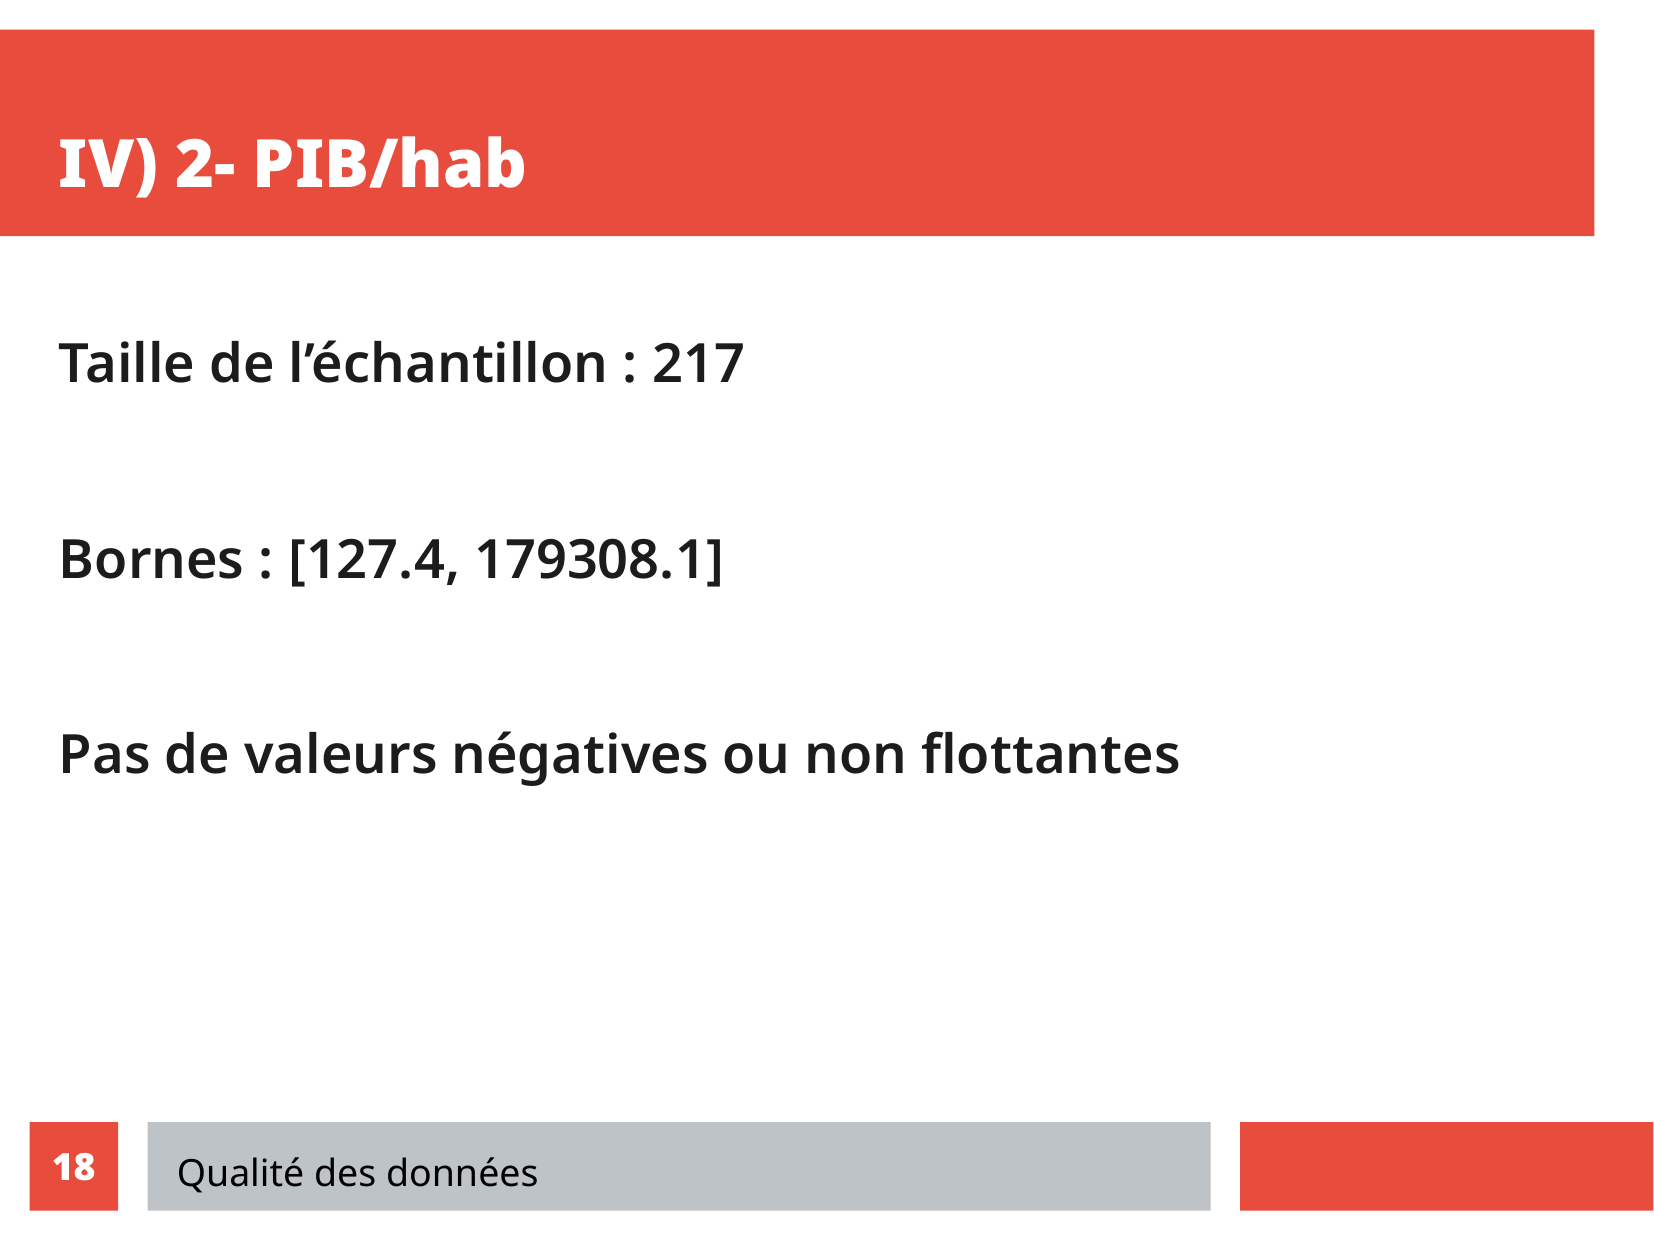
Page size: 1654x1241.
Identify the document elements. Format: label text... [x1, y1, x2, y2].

title IV) 2- PIB/hab [59, 59, 1595, 207]
list Taille de l’échantillon : 217 Bornes : [127.4, 179308.1] Pas de valeurs négatives ou non flottantes [59, 324, 1565, 1093]
text_box Qualité des données [162, 1138, 577, 1197]
